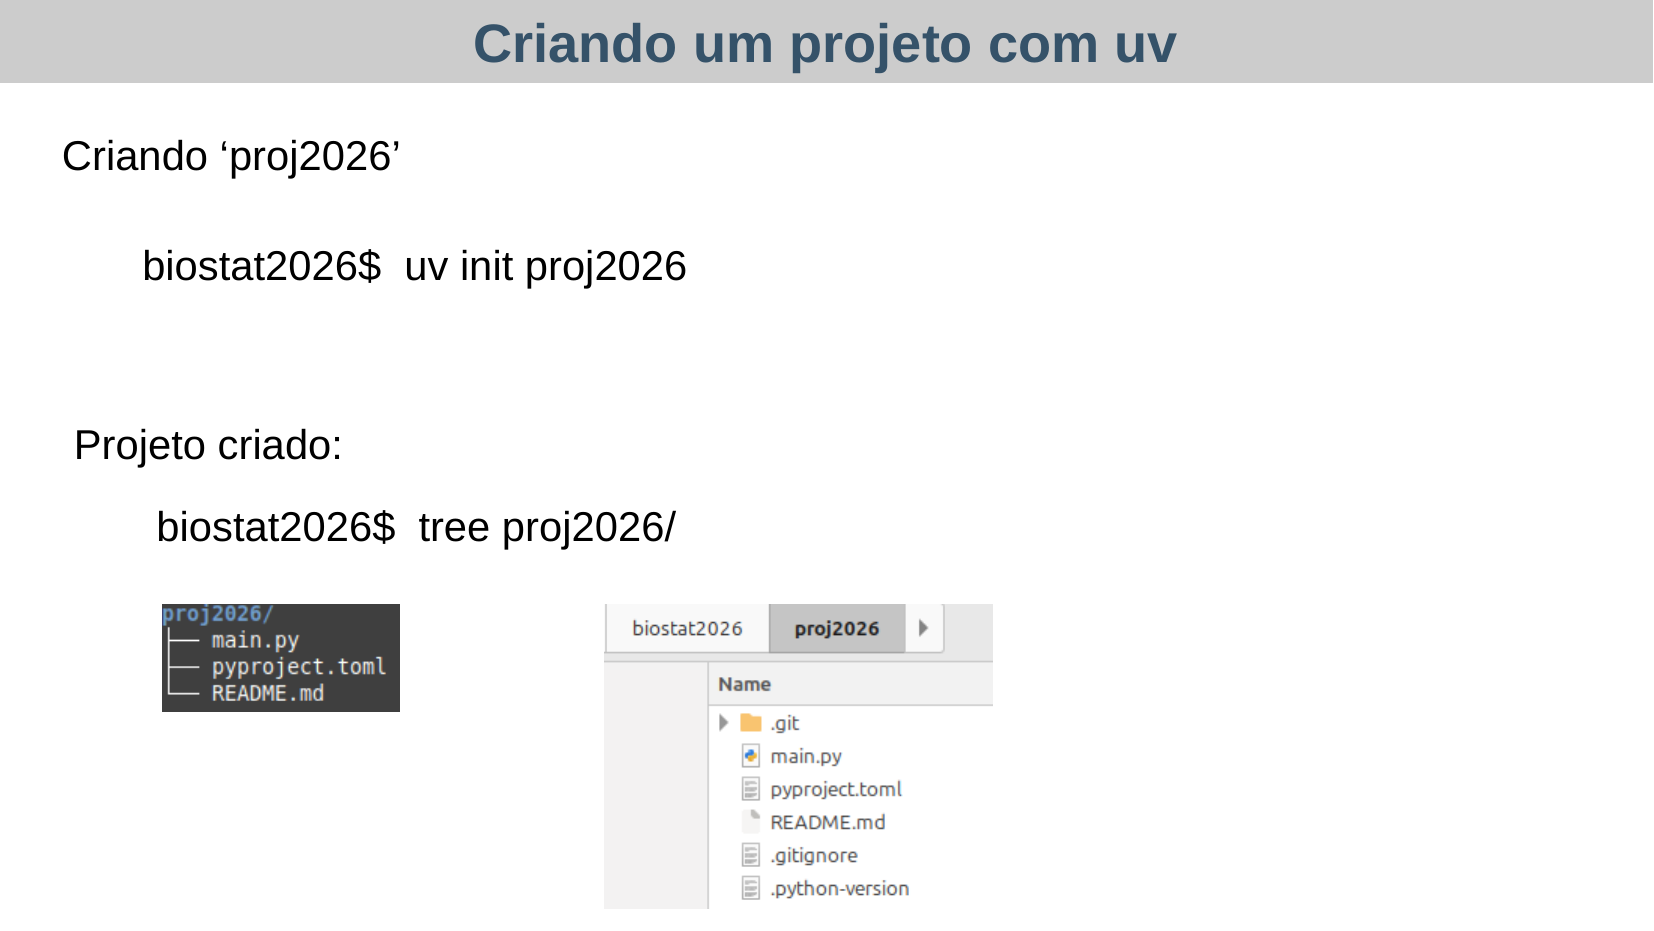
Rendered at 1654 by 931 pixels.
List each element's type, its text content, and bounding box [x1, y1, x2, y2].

text_box biostat2026$ tree proj2026/ [141, 492, 1419, 576]
text_box biostat2026$ uv init proj2026 [127, 231, 1405, 315]
text_box Criando um projeto com uv [0, 0, 1653, 83]
picture [604, 604, 993, 909]
text_box Criando ‘proj2026’ [47, 121, 1654, 204]
text_box Projeto criado: [59, 410, 1654, 493]
picture [162, 604, 400, 712]
